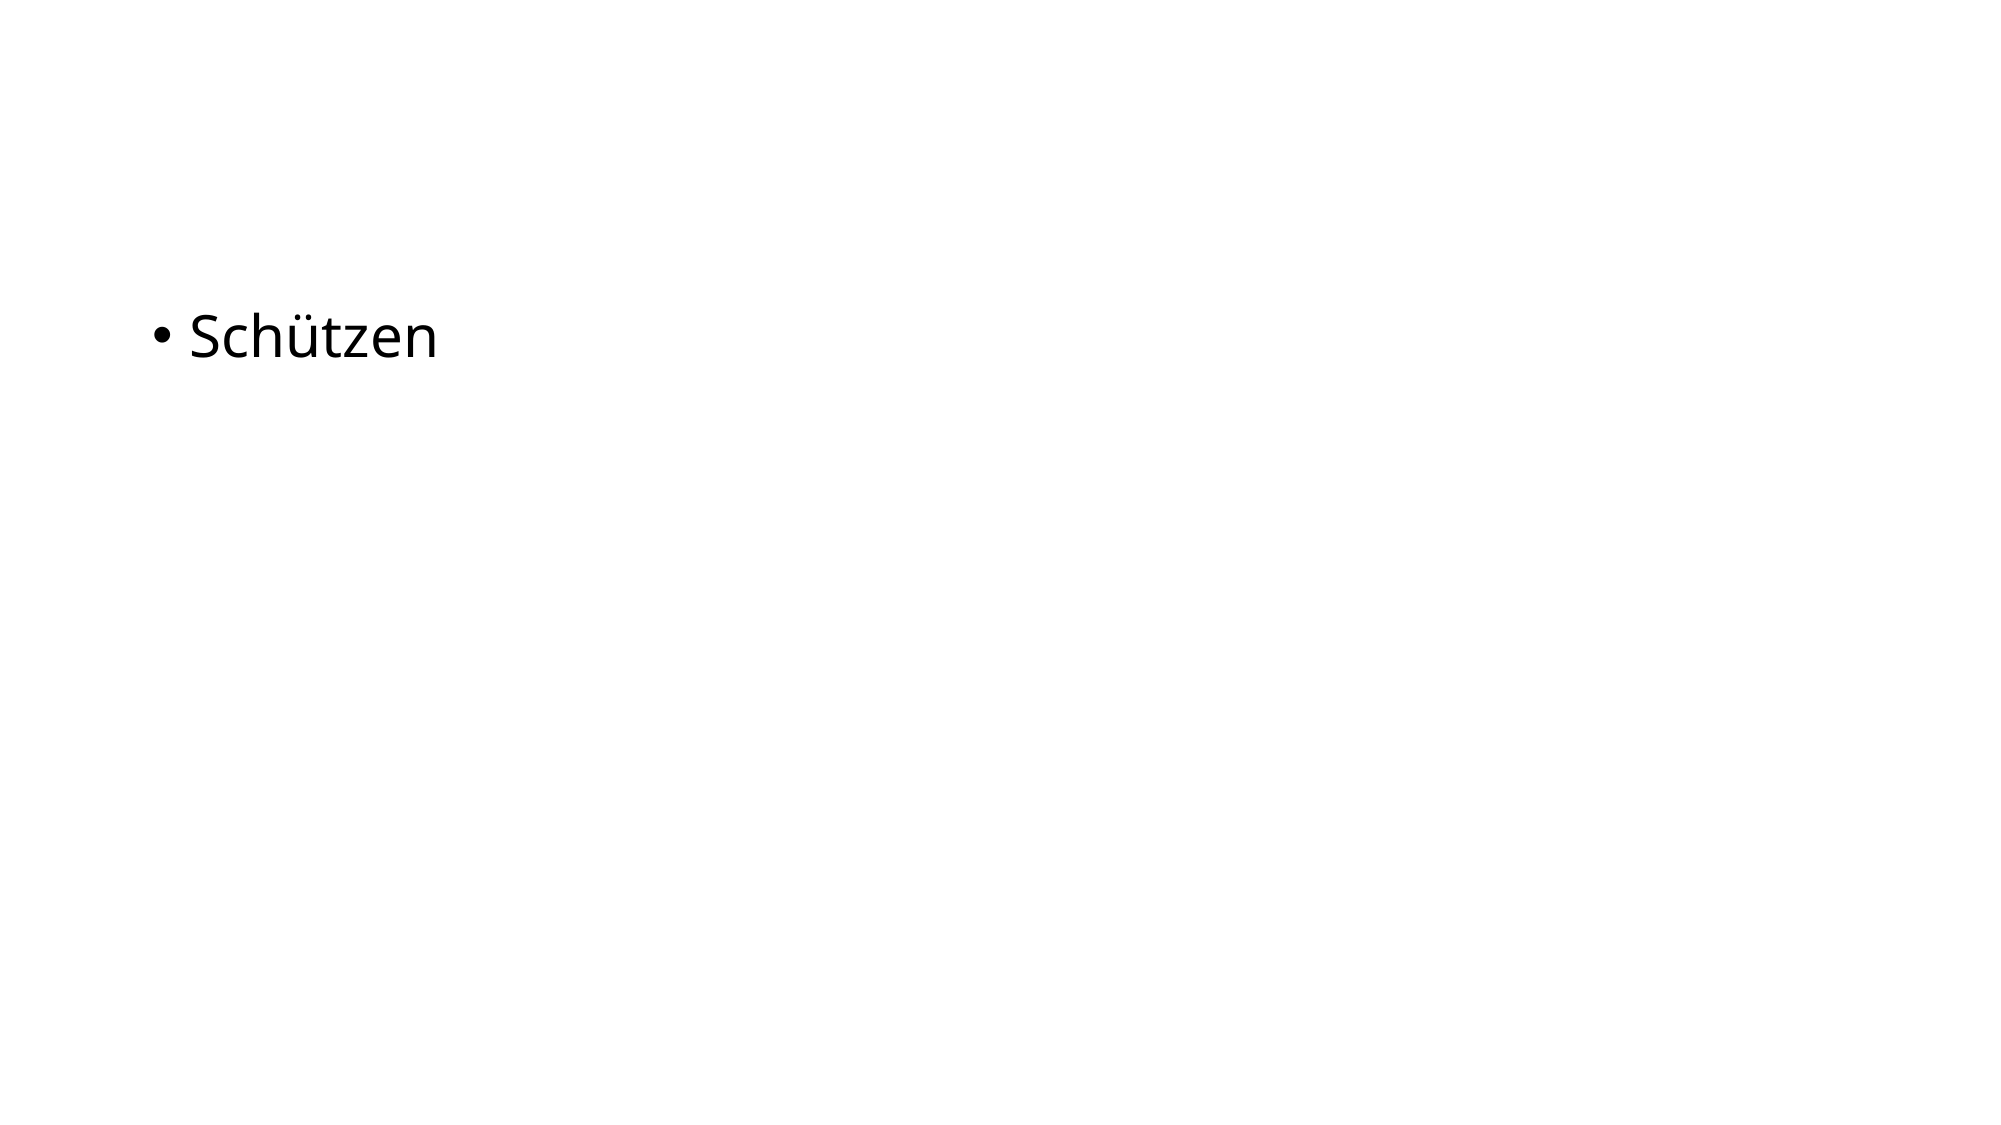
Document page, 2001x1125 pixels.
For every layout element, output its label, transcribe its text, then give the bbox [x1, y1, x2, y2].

list Schützen [137, 299, 1863, 1014]
